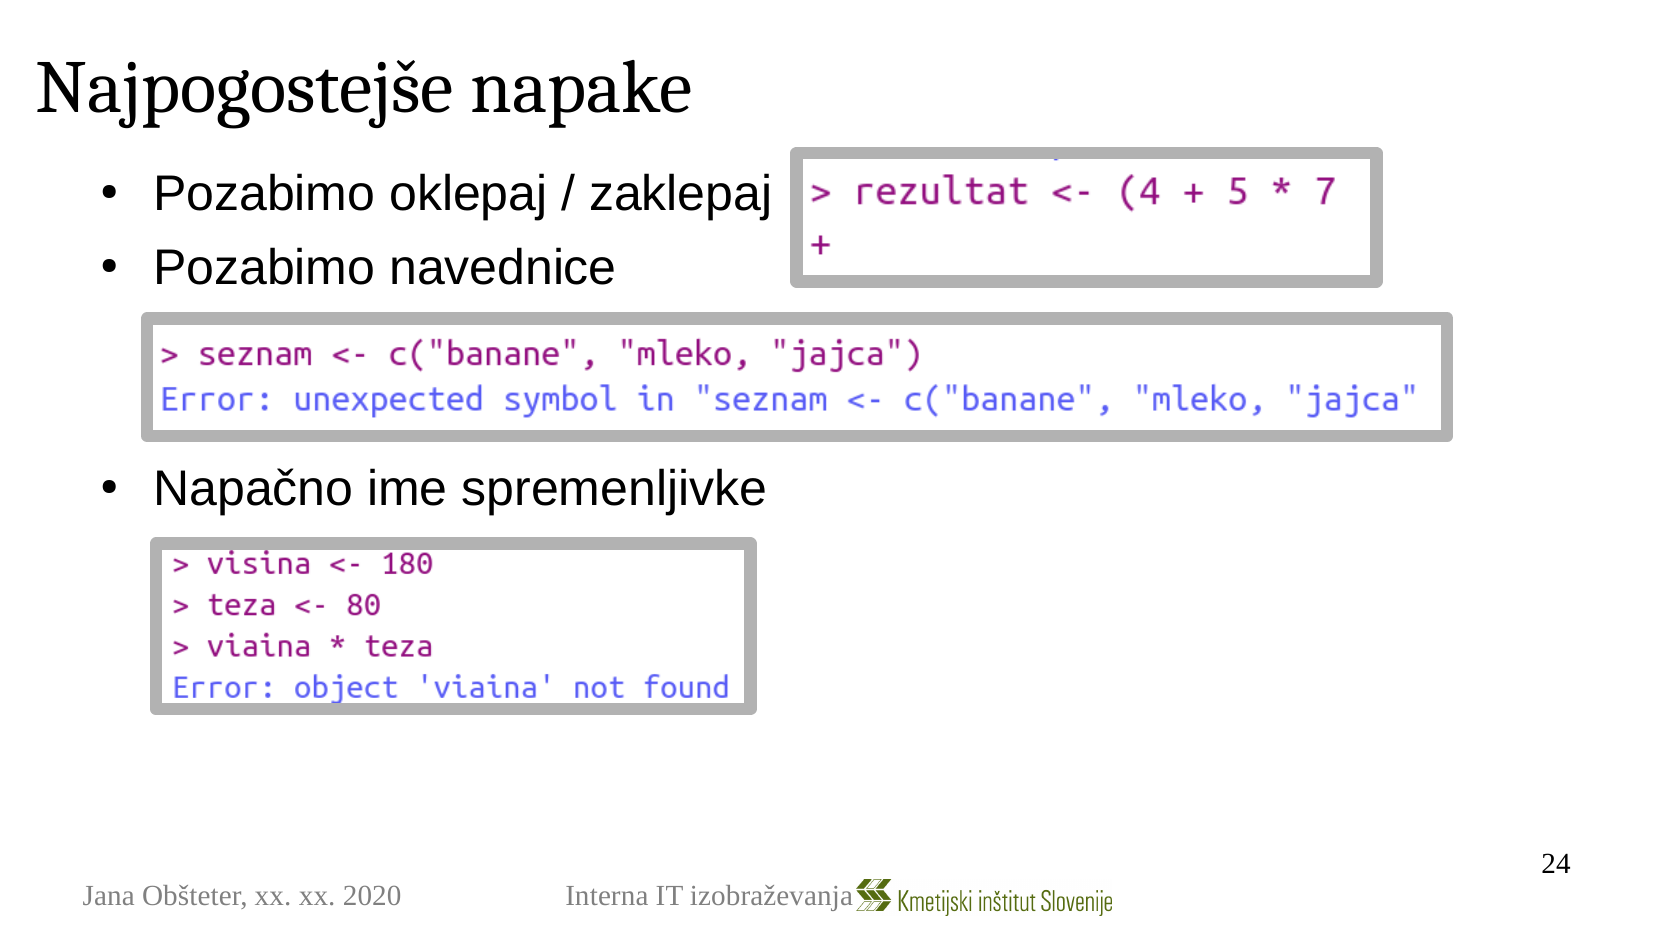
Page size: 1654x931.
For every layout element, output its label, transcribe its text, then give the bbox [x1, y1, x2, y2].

title Najpogostejše napake [35, 21, 1524, 154]
picture [153, 324, 1441, 430]
list Pozabimo oklepaj / zaklepaj Pozabimo navednice Napačno ime spremenljivke [82, 165, 1571, 863]
picture [162, 549, 745, 703]
picture [856, 879, 1112, 916]
picture [802, 159, 1371, 276]
